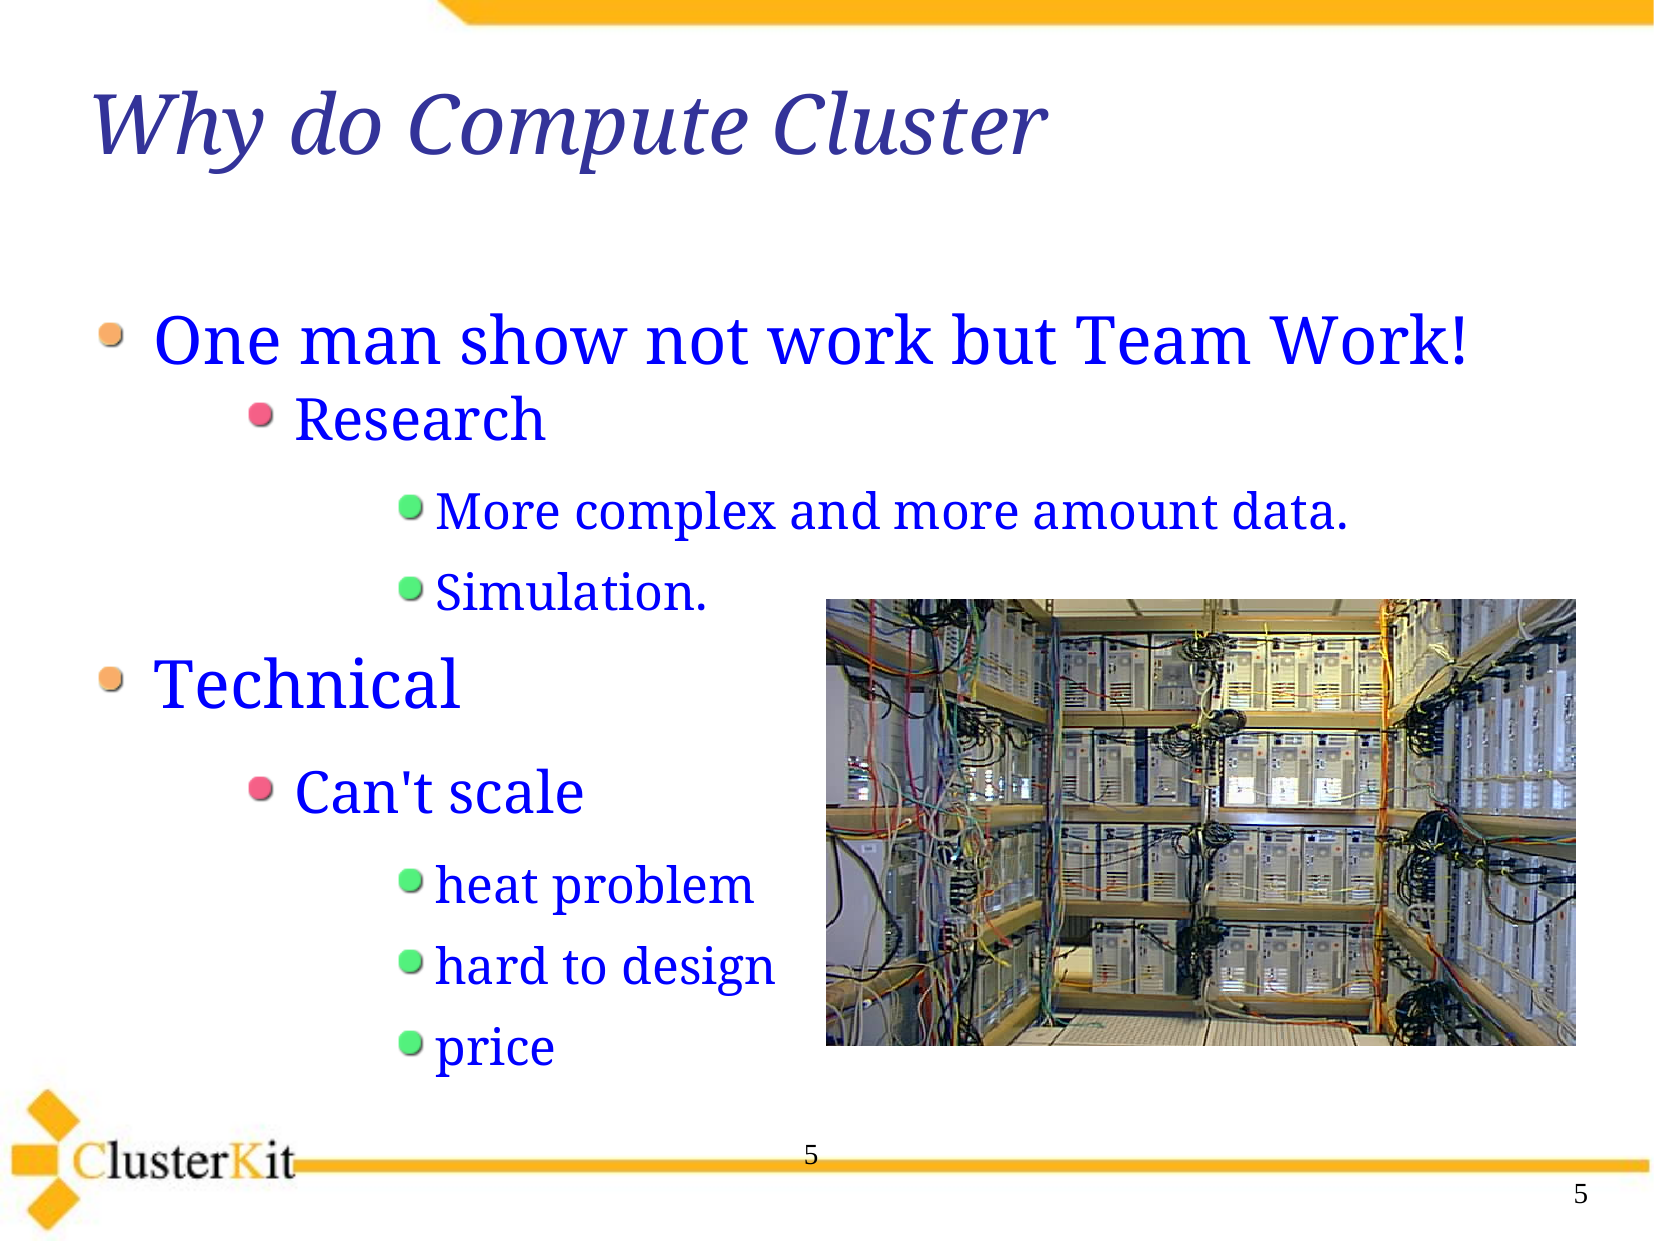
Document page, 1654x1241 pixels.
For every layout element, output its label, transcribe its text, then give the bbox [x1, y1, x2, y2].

text_box <number> [618, 1129, 1005, 1216]
list One man show not work but Team Work! Research More complex and more amount data. Simulation. Technical Can't scale heat problem hard to design price [82, 289, 1571, 1108]
picture [0, 0, 1654, 1241]
text_box Why do Compute Cluster [71, 20, 1560, 228]
